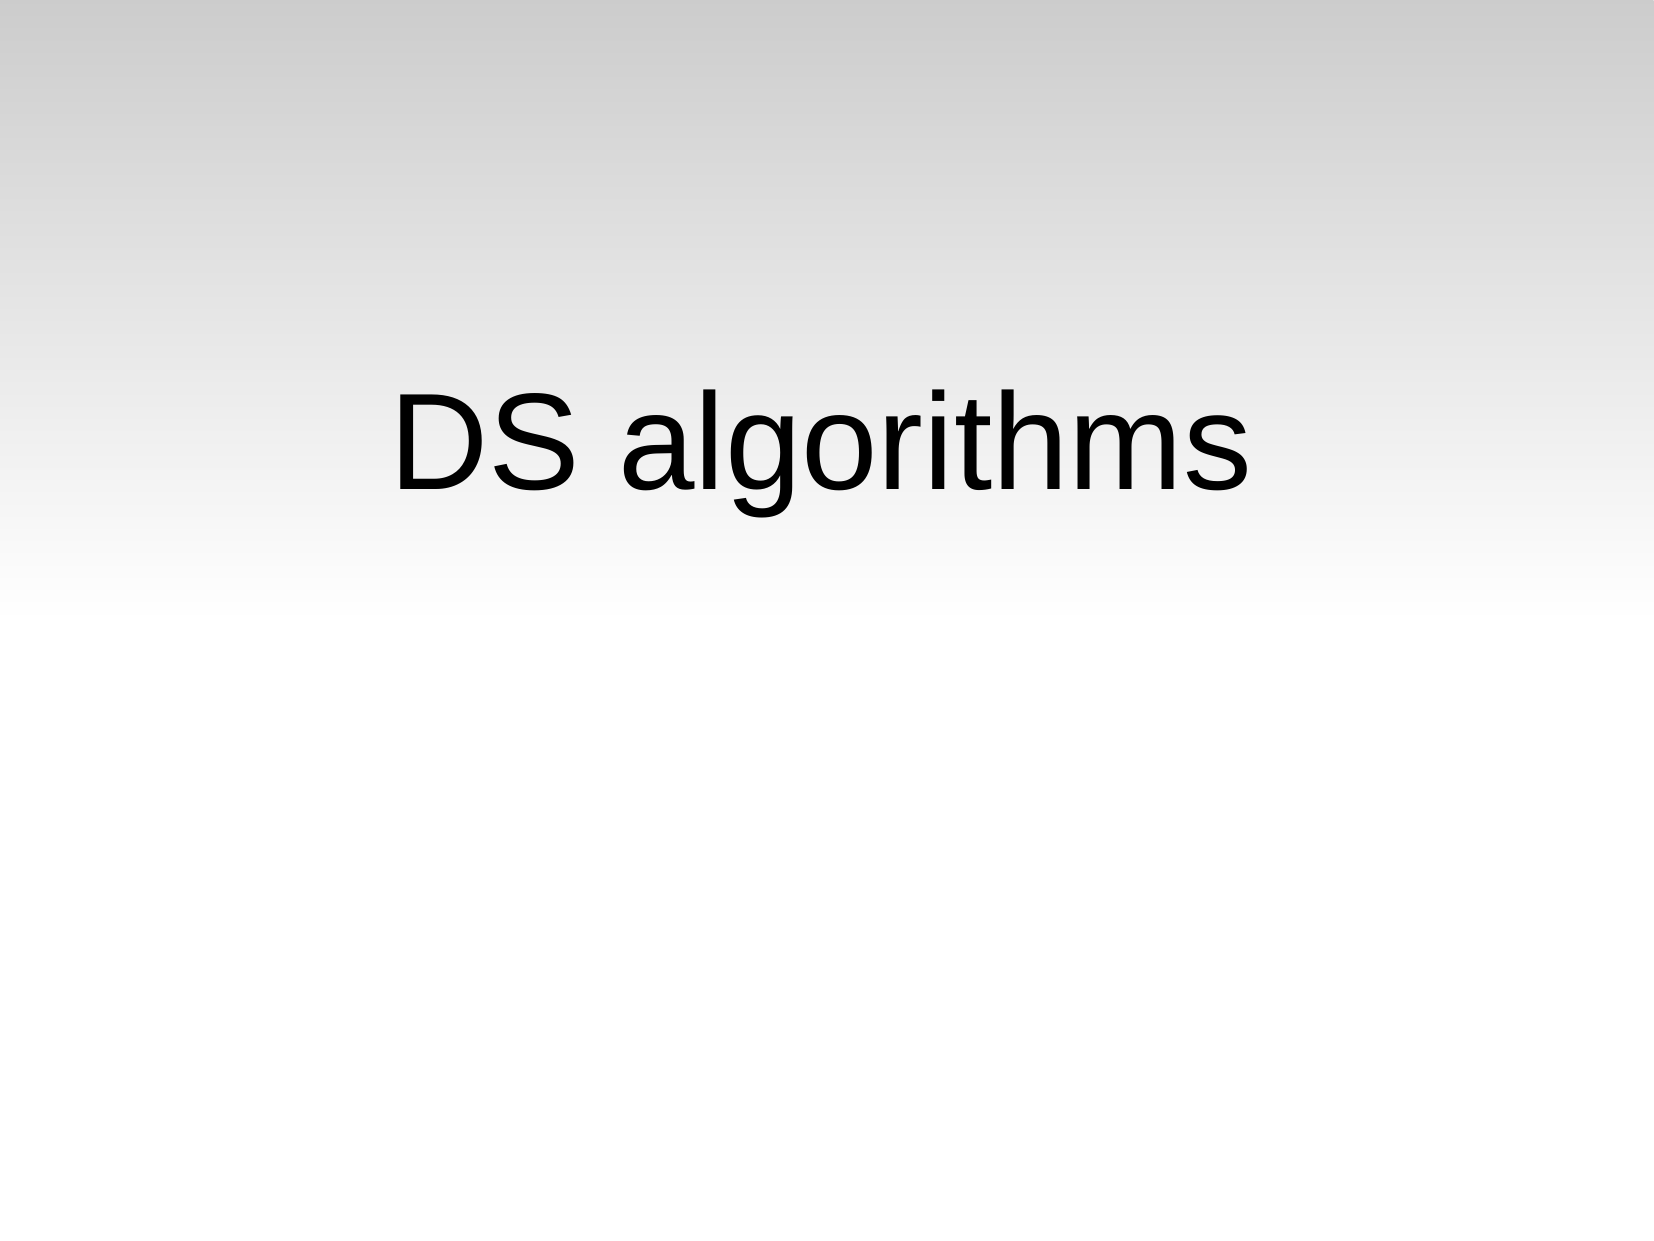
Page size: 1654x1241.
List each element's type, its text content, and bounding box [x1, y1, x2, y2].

subtitle DS algorithms [76, 0, 1565, 997]
